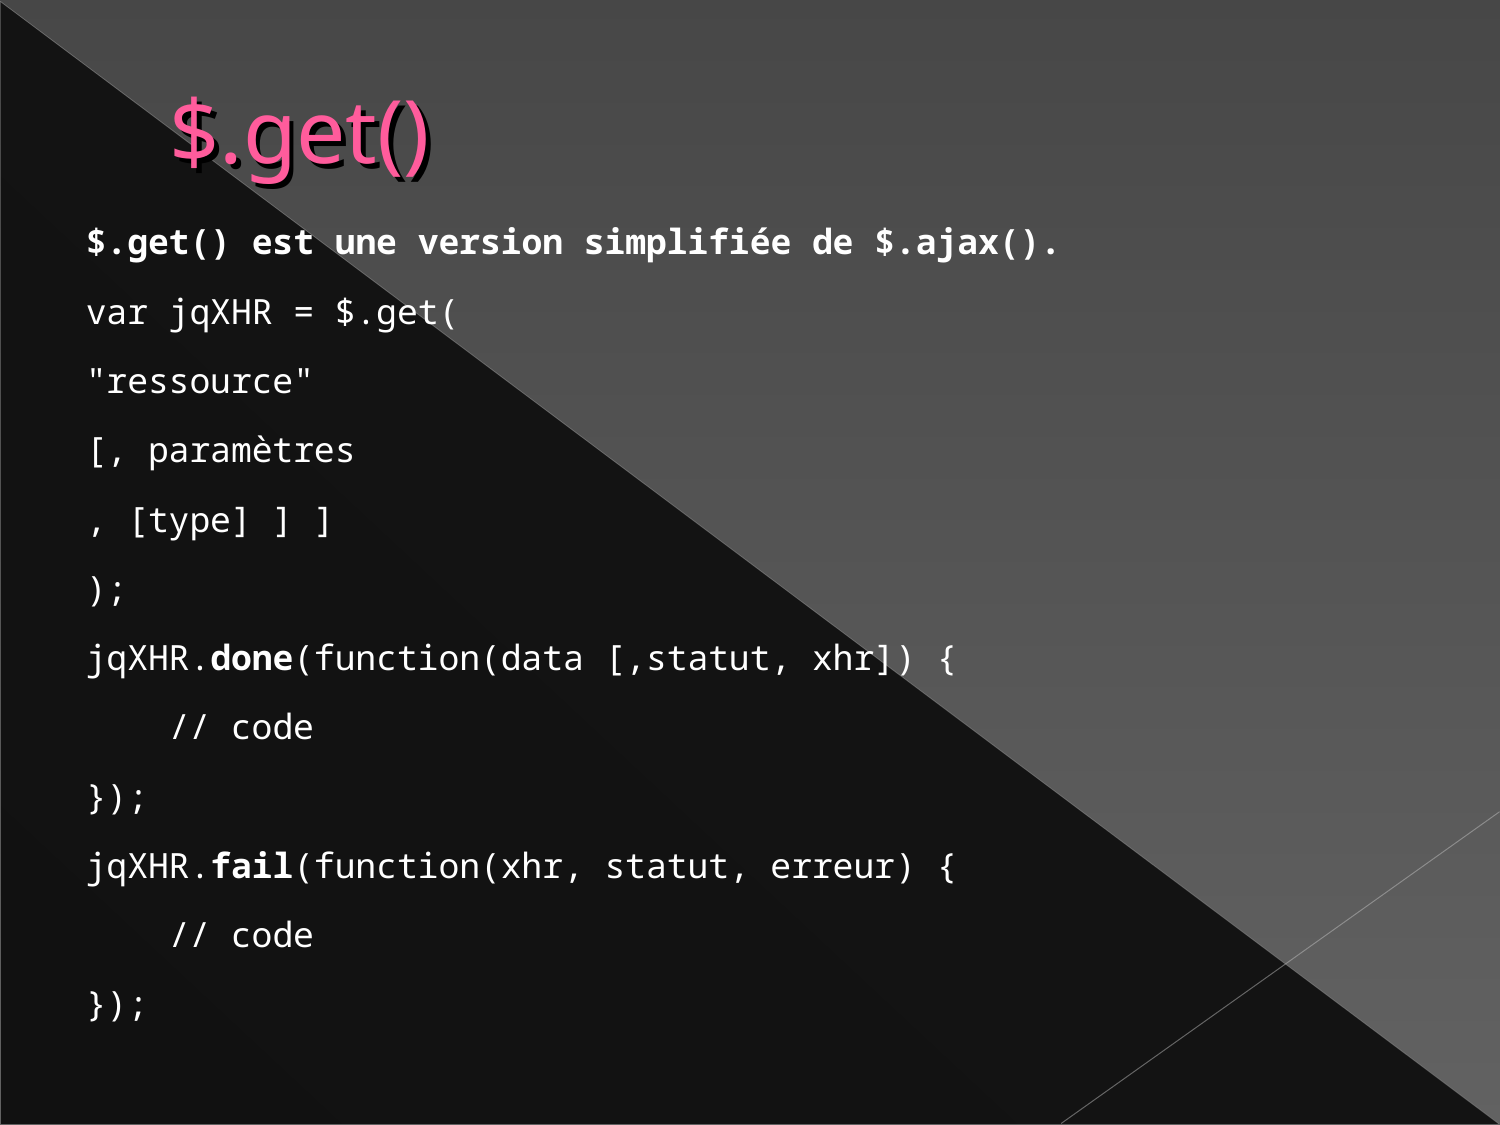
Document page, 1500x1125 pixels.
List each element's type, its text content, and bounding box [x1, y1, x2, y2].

title $.get() [75, 43, 1426, 213]
list $.get() est une version simplifiée de $.ajax(). var jqXHR = $.get( "ressource" [, paramètres , [type] ] ] ); jqXHR.done(function(data [,statut, xhr]) { // code }); jqXHR.fail(function(xhr, statut, erreur) { // code }); [70, 212, 1421, 1040]
